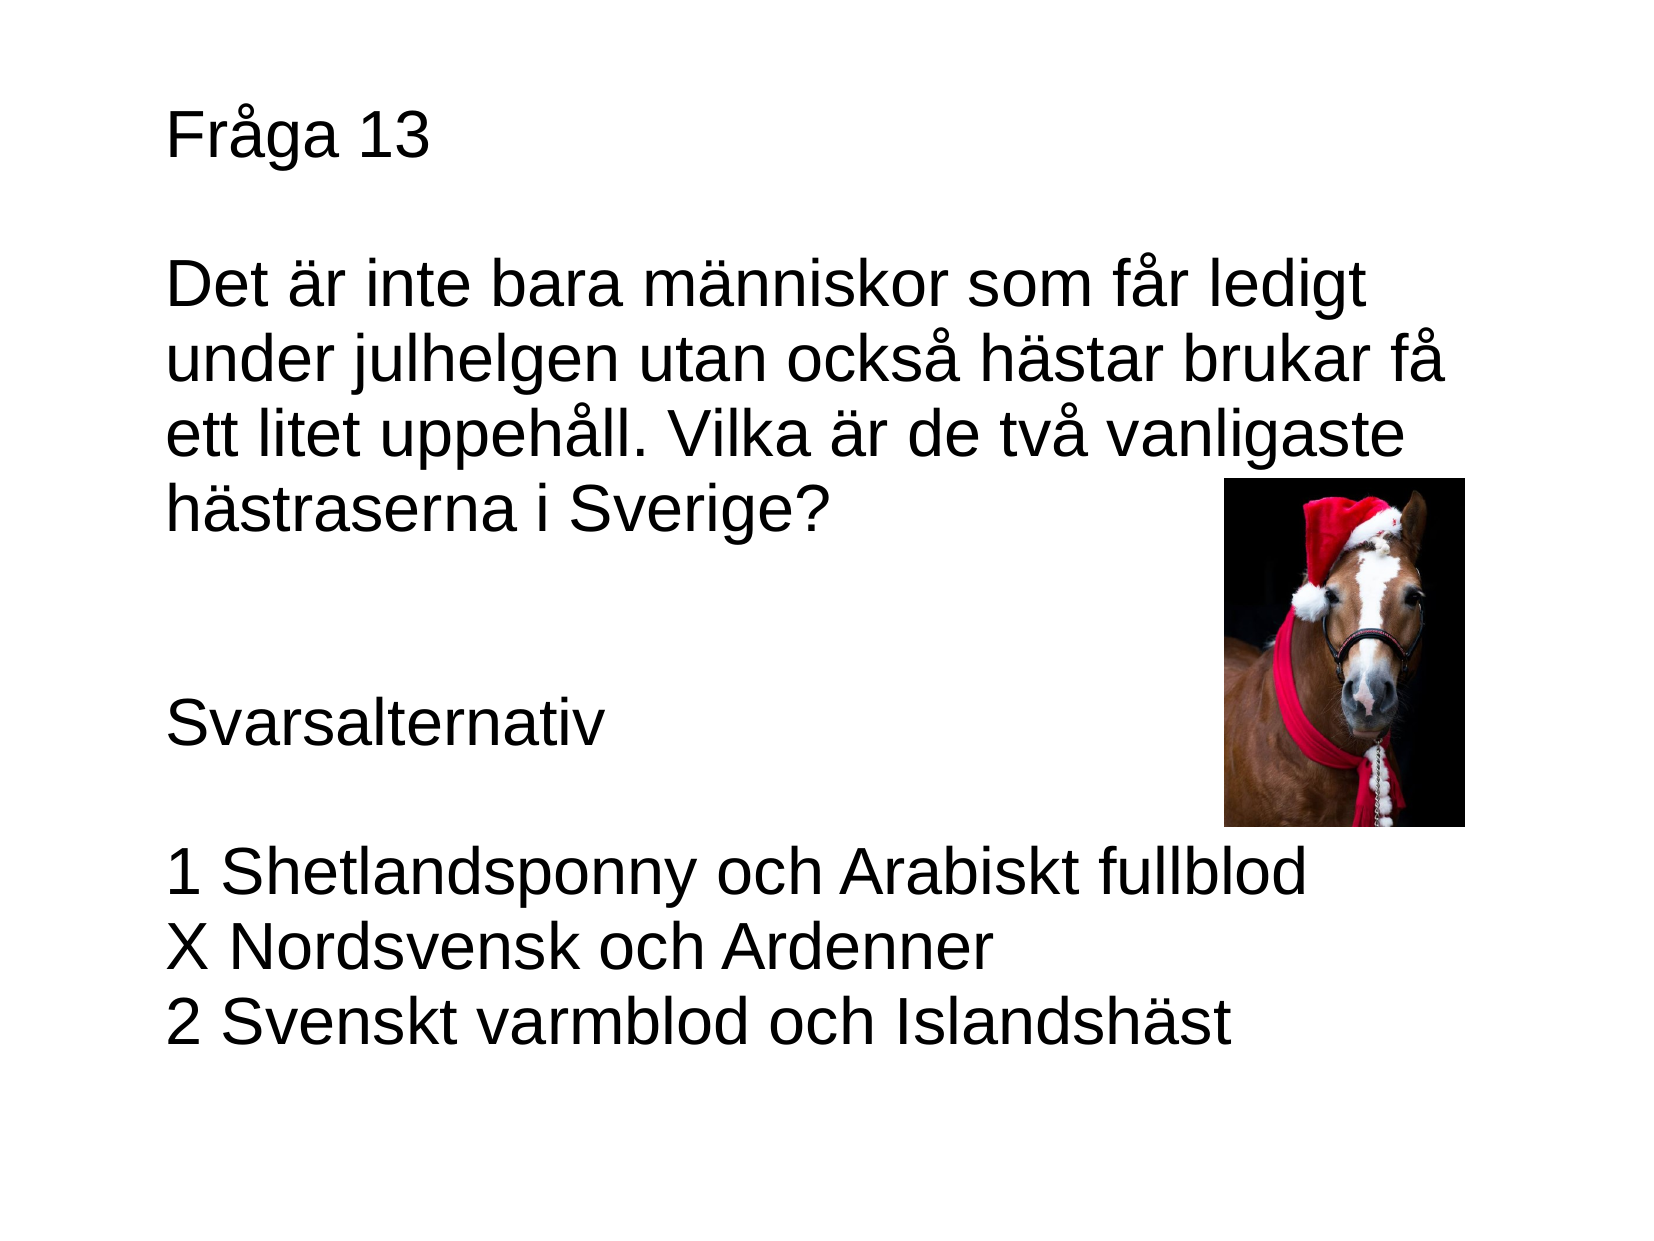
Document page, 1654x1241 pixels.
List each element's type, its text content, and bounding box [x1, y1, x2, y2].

text_box Svarsalternativ 1 Shetlandsponny och Arabiskt fullblod X Nordsvensk och Ardenner 2 Svenskt varmblod och Islandshäst [165, 685, 1560, 1059]
picture [1224, 478, 1465, 827]
subtitle Fråga 13 Det är inte bara människor som får ledigt under julhelgen utan också hästar brukar få ett litet uppehåll. Vilka är de två vanligaste hästraserna i Sverige? [165, 96, 1524, 546]
